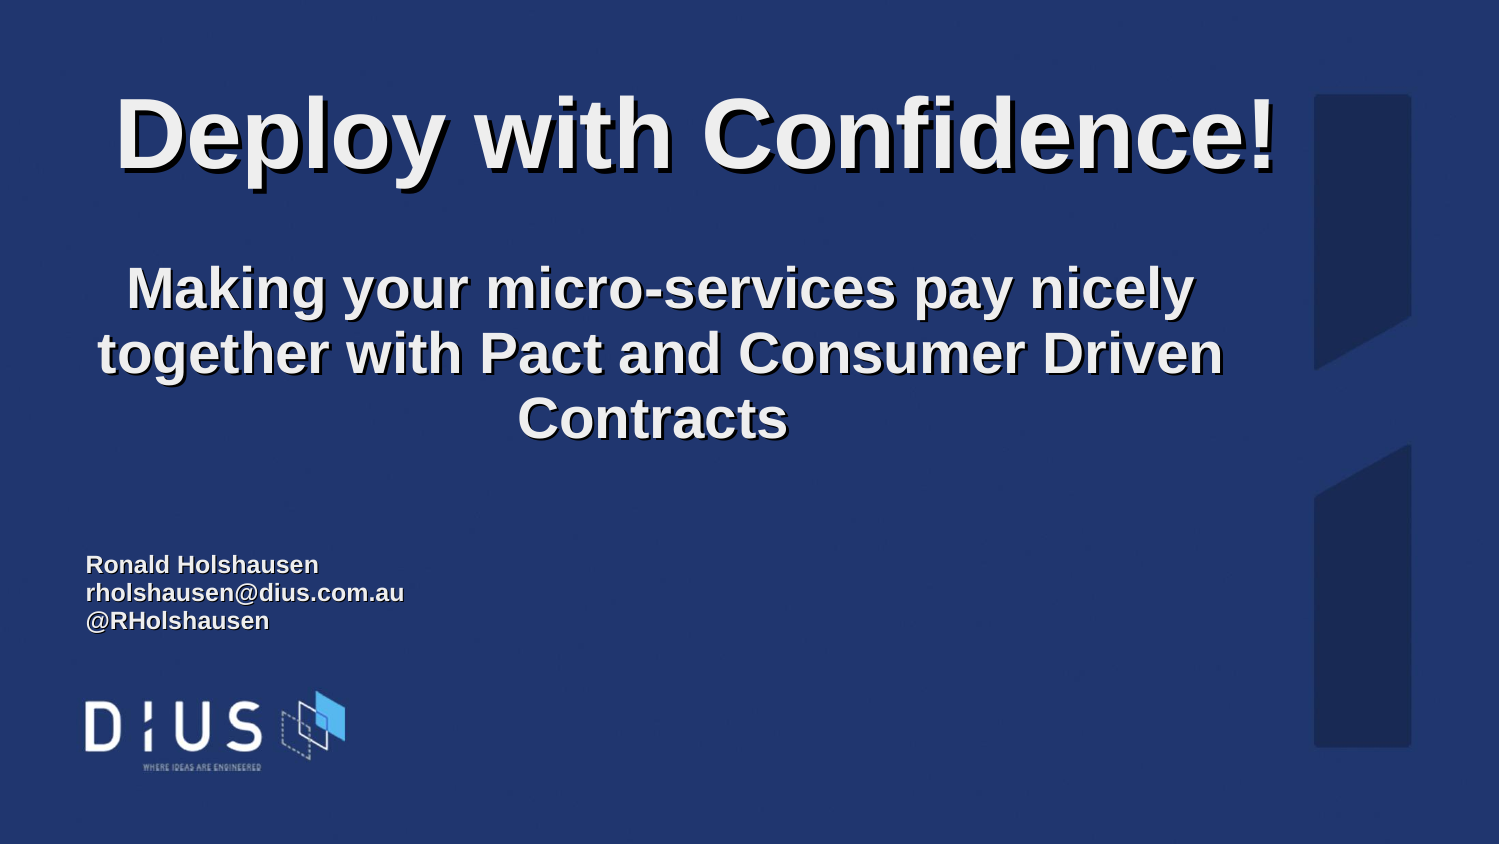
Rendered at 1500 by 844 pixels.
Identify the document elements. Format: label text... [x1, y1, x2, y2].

text_box Ronald Holshausen rholshausen@dius.com.au @RHolshausen [70, 543, 485, 674]
text_box Making your micro-services pay nicely together with Pact and Consumer Driven Contracts [47, 248, 1276, 459]
picture [0, 0, 1499, 844]
text_box Deploy with Confidence! [82, 70, 1312, 225]
